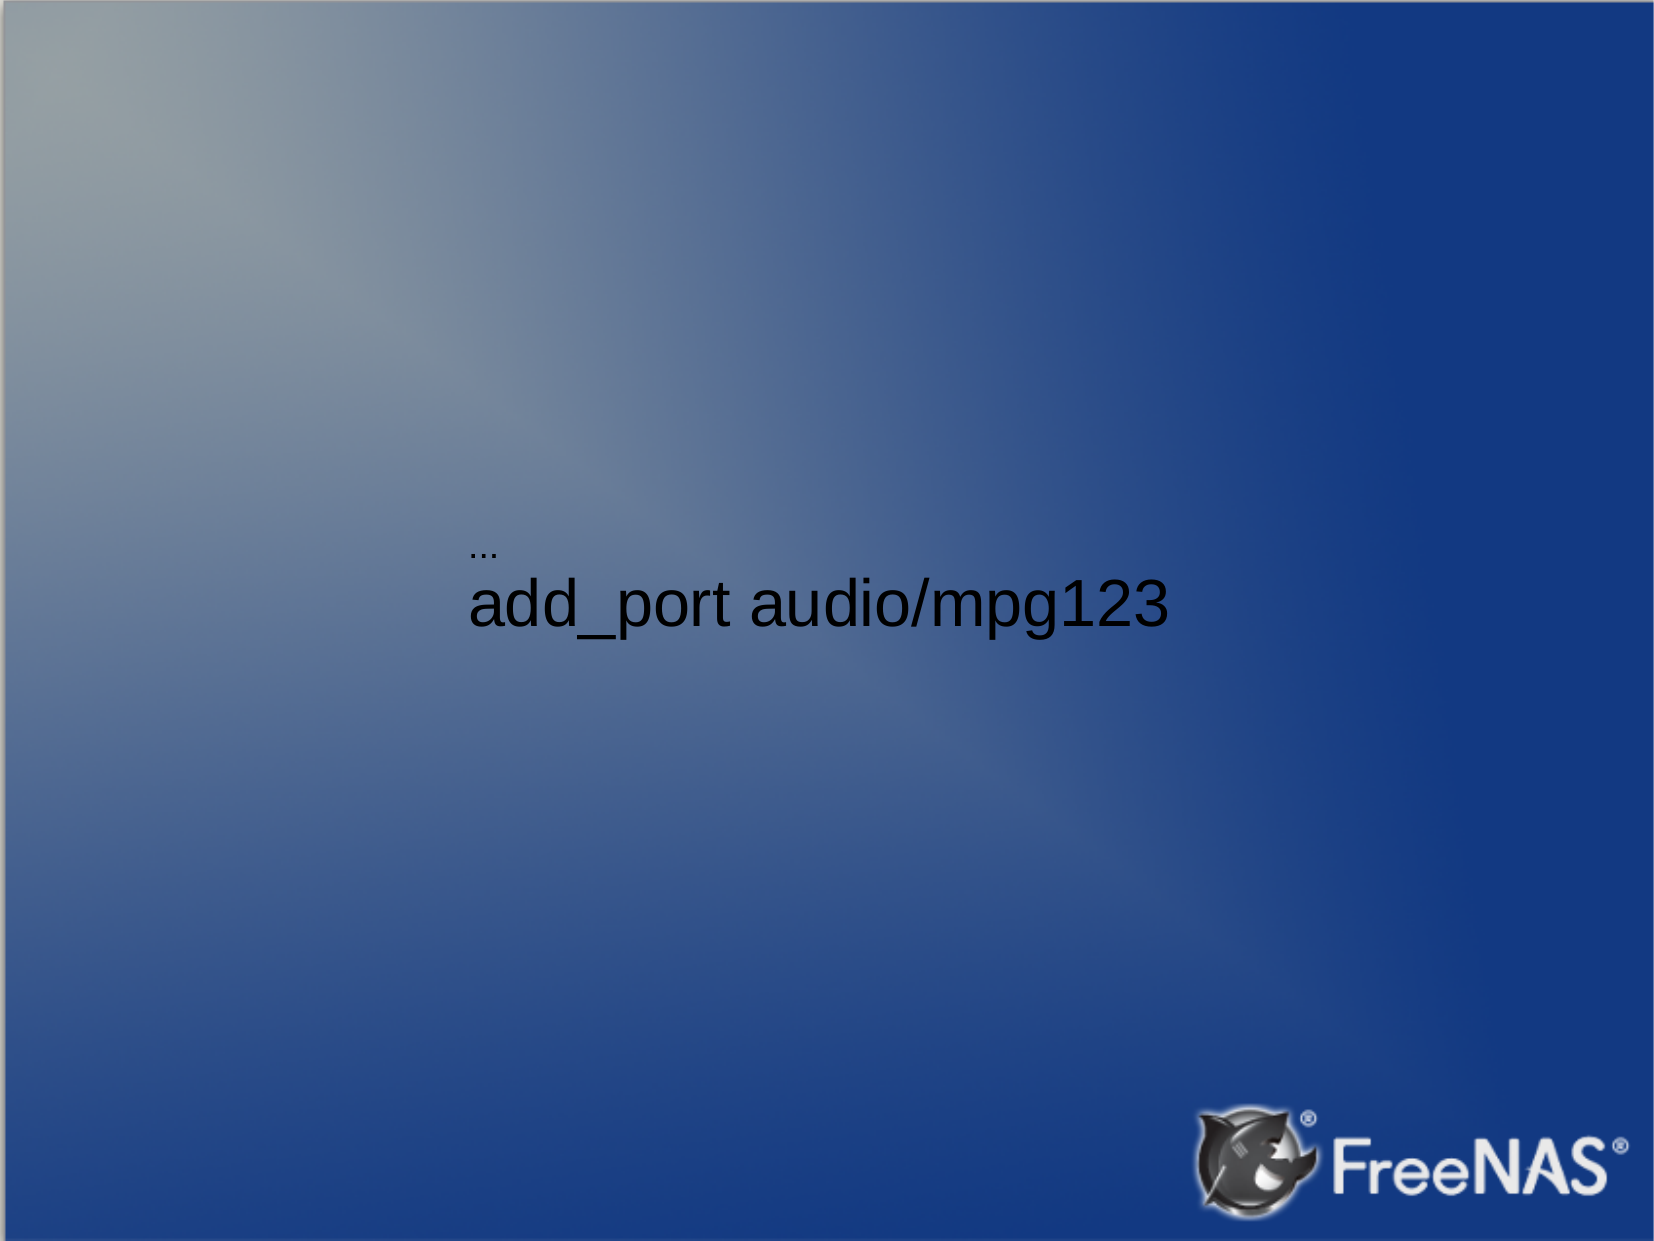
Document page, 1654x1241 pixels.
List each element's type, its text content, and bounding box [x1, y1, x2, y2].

picture [0, 0, 1654, 1241]
text_box ... add_port audio/mpg123 [453, 474, 1201, 766]
